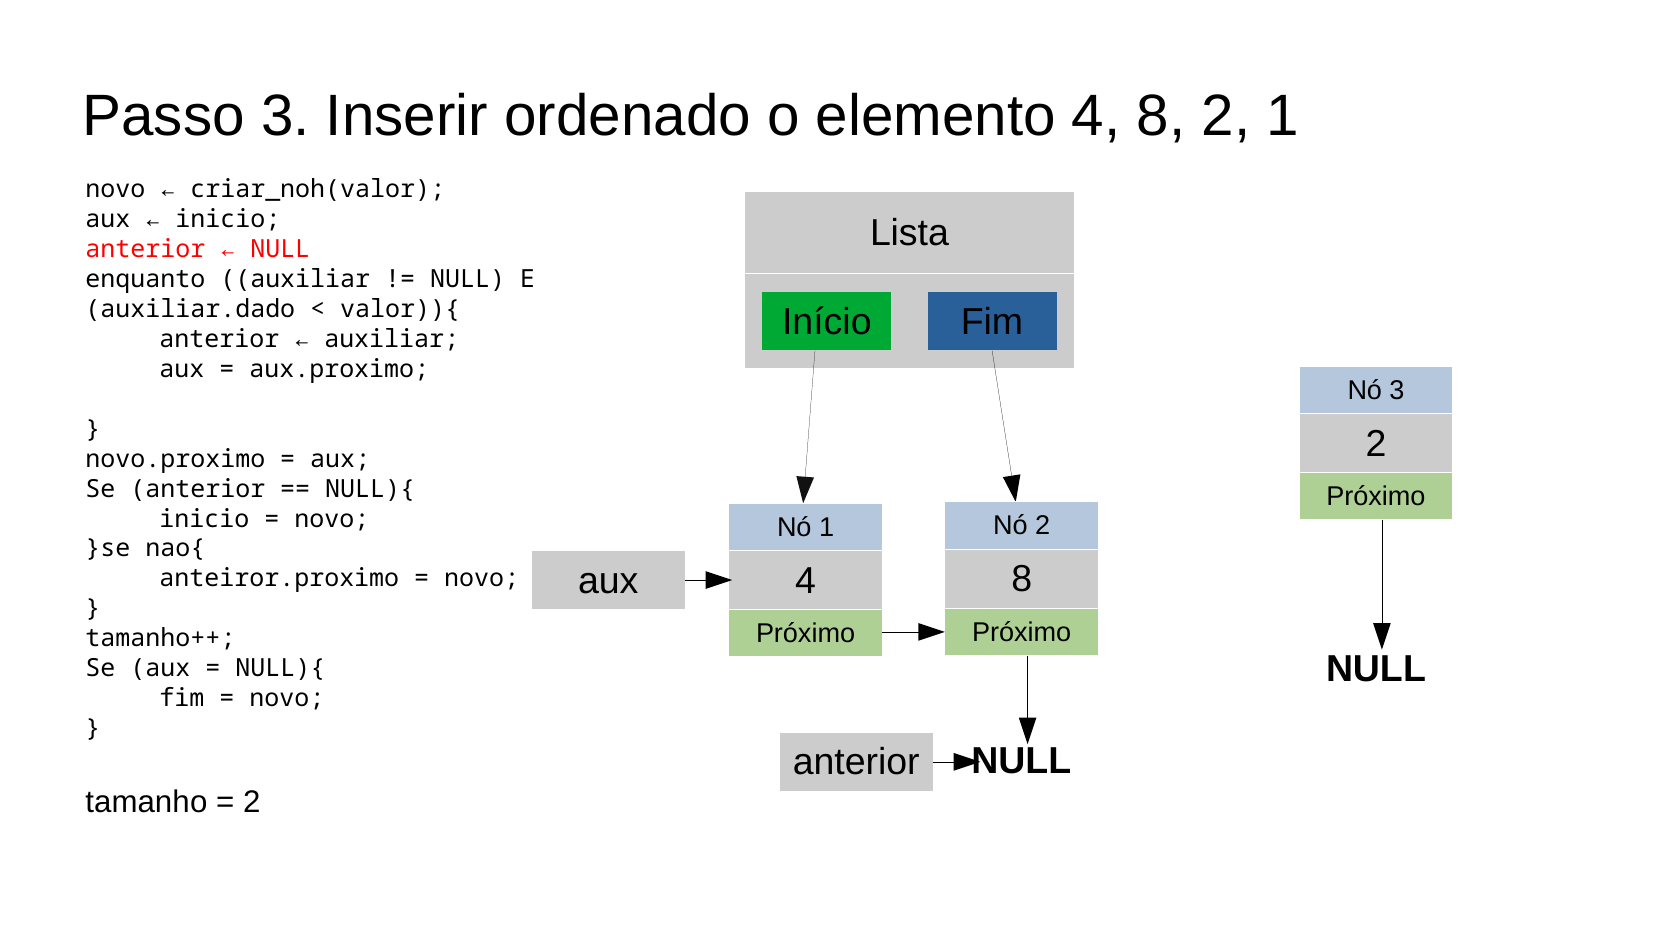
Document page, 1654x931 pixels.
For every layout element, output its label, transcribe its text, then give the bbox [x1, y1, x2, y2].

text_box Início [761, 291, 892, 351]
text_box aux [531, 550, 686, 610]
text_box novo ← criar_noh(valor); aux ← inicio; anterior ← NULL enquanto ((auxiliar != NULL) E (auxiliar.dado < valor)){ anterior ← auxiliar; aux = aux.proximo; } novo.proximo = aux; Se (anterior == NULL){ inicio = novo; }se nao{ anteiror.proximo = novo; } tamanho++; Se (aux = NULL){ fim = novo; } [70, 165, 615, 779]
text_box NULL [956, 732, 1087, 790]
text_box Próximo [944, 608, 1099, 656]
text_box 2 [1299, 414, 1453, 472]
text_box Fim [927, 291, 1058, 351]
text_box 4 [728, 551, 883, 609]
title Passo 3. Inserir ordenado o elemento 4, 8, 2, 1 [82, 37, 1571, 193]
text_box Nó 1 [728, 503, 883, 551]
text_box Próximo [1299, 472, 1453, 520]
text_box NULL [1311, 640, 1441, 697]
text_box Nó 3 [1299, 366, 1453, 414]
text_box 8 [944, 550, 1099, 608]
text_box [744, 273, 1075, 369]
text_box tamanho = 2 [70, 779, 276, 827]
text_box Nó 2 [944, 501, 1099, 550]
text_box Lista [744, 191, 1075, 273]
text_box Próximo [728, 609, 883, 657]
text_box anterior [779, 732, 934, 792]
